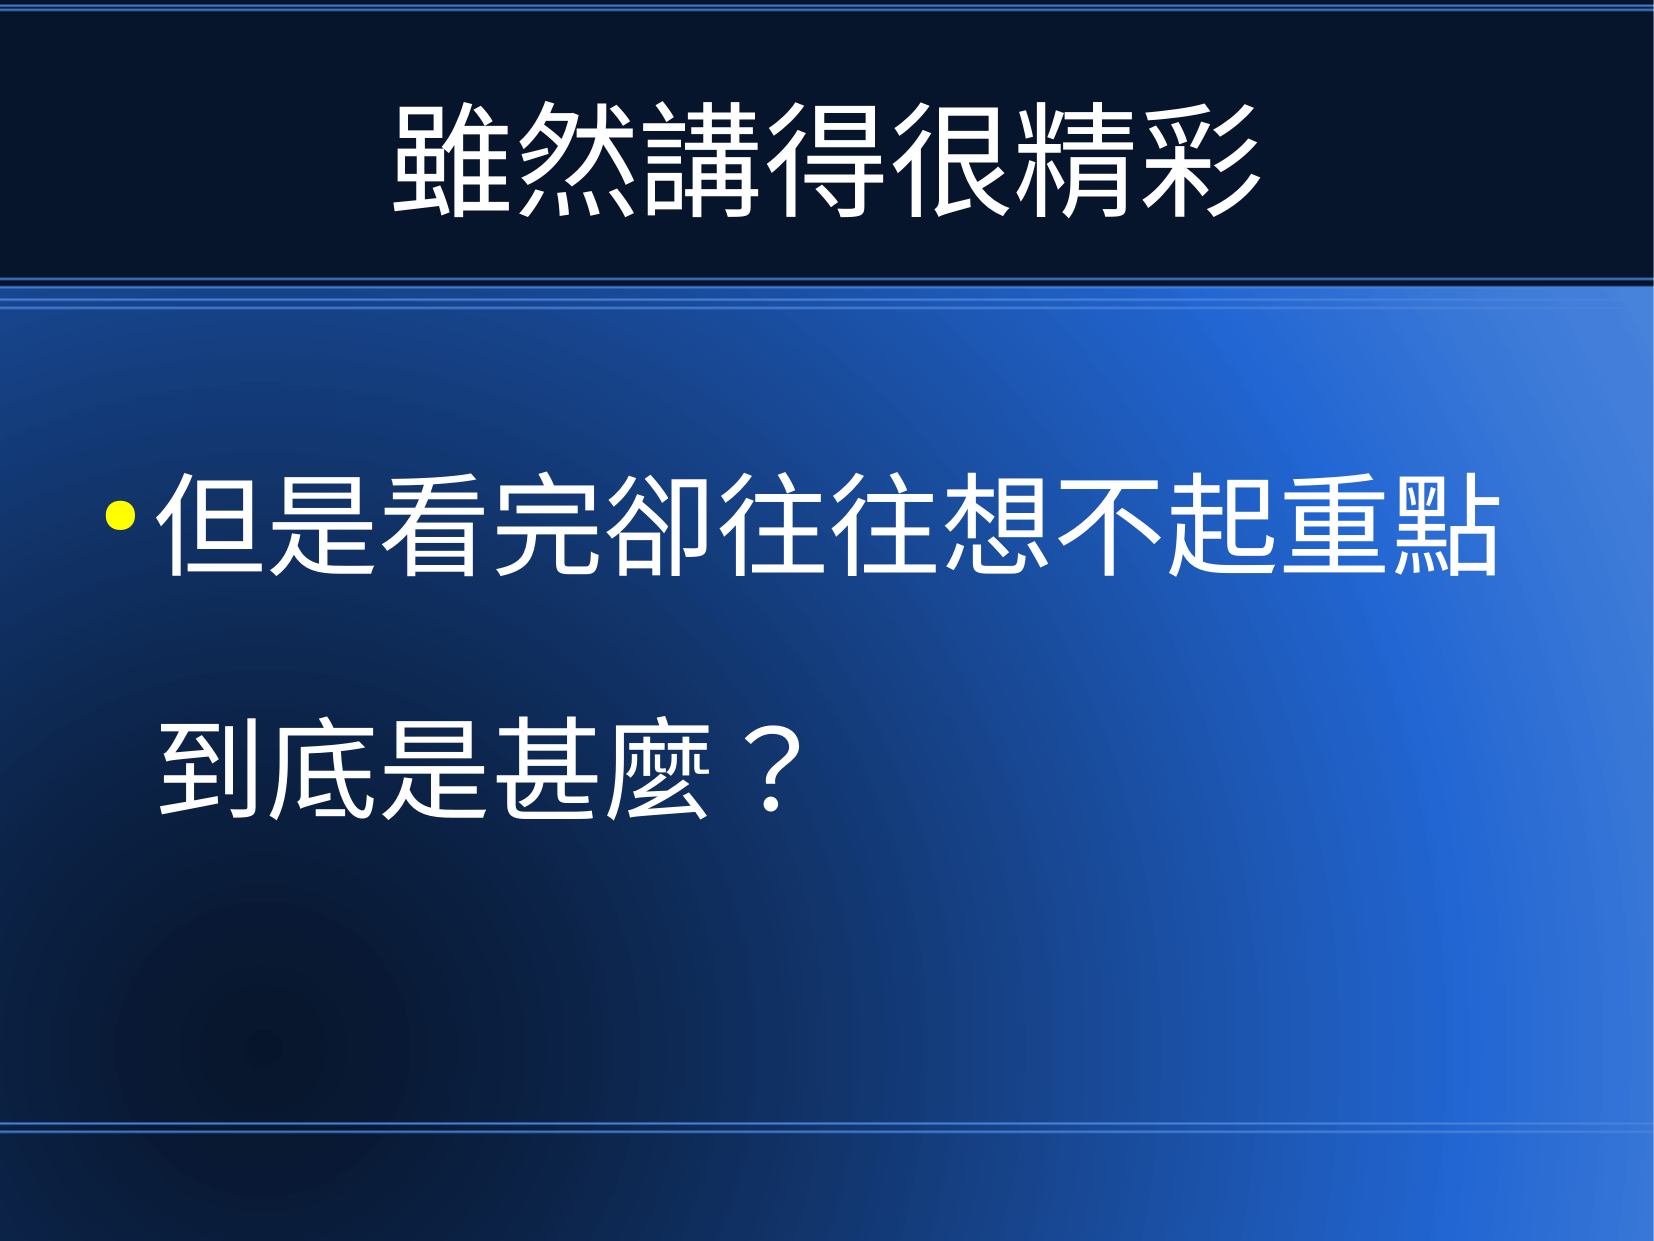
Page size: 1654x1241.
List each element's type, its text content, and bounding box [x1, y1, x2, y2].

title 雖然講得很精彩 [82, 49, 1571, 257]
picture [0, 0, 1654, 1241]
list 但是看完卻往往想不起重點到底是甚麼？ [82, 355, 1571, 1241]
